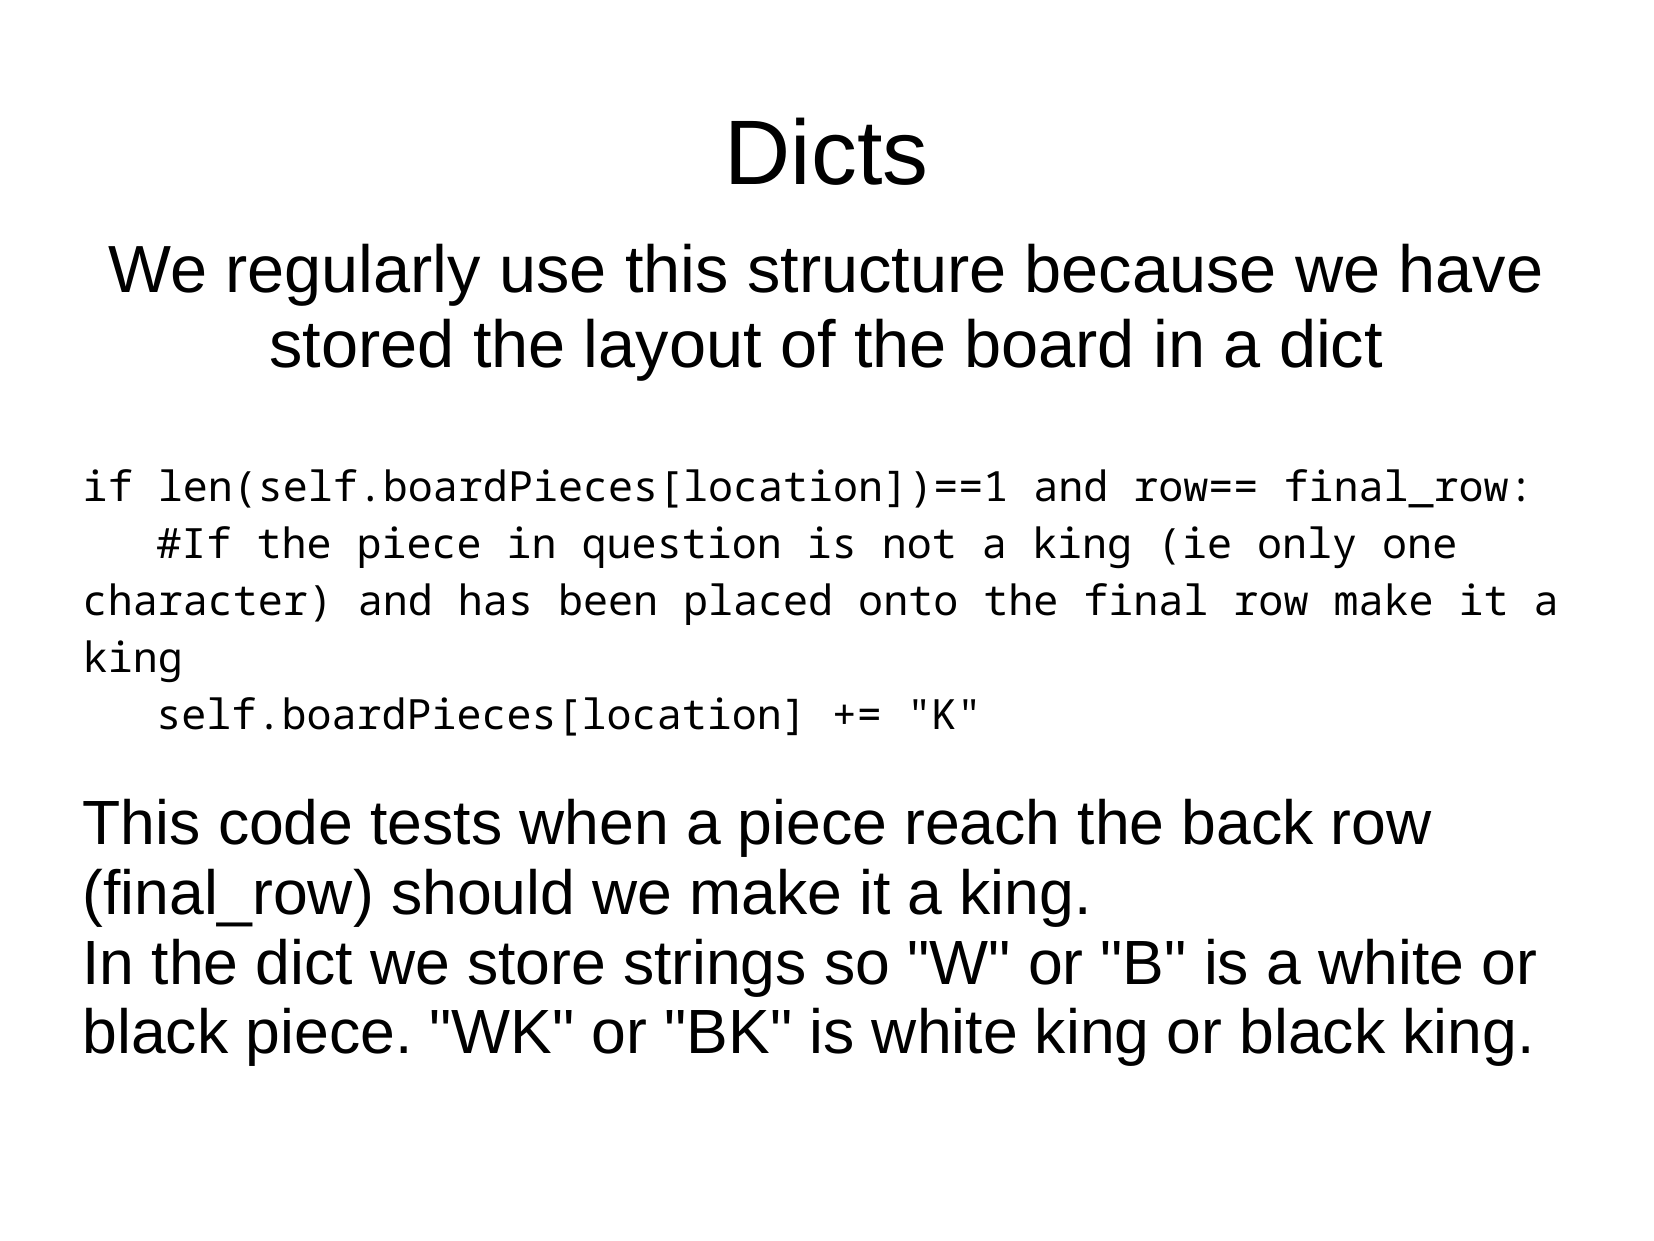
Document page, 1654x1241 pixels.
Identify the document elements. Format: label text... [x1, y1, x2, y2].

subtitle We regularly use this structure because we have stored the layout of the board in a dict if len(self.boardPieces[location])==1 and row== final_row: #If the piece in question is not a king (ie only one character) and has been placed onto the final row make it a king self.boardPieces[location] += "K" This code tests when a piece reach the back row (final_row) should we make it a king. In the dict we store strings so "W" or "B" is a white or black piece. "WK" or "BK" is white king or black king. [82, 252, 1571, 1047]
title Dicts [82, 49, 1571, 252]
